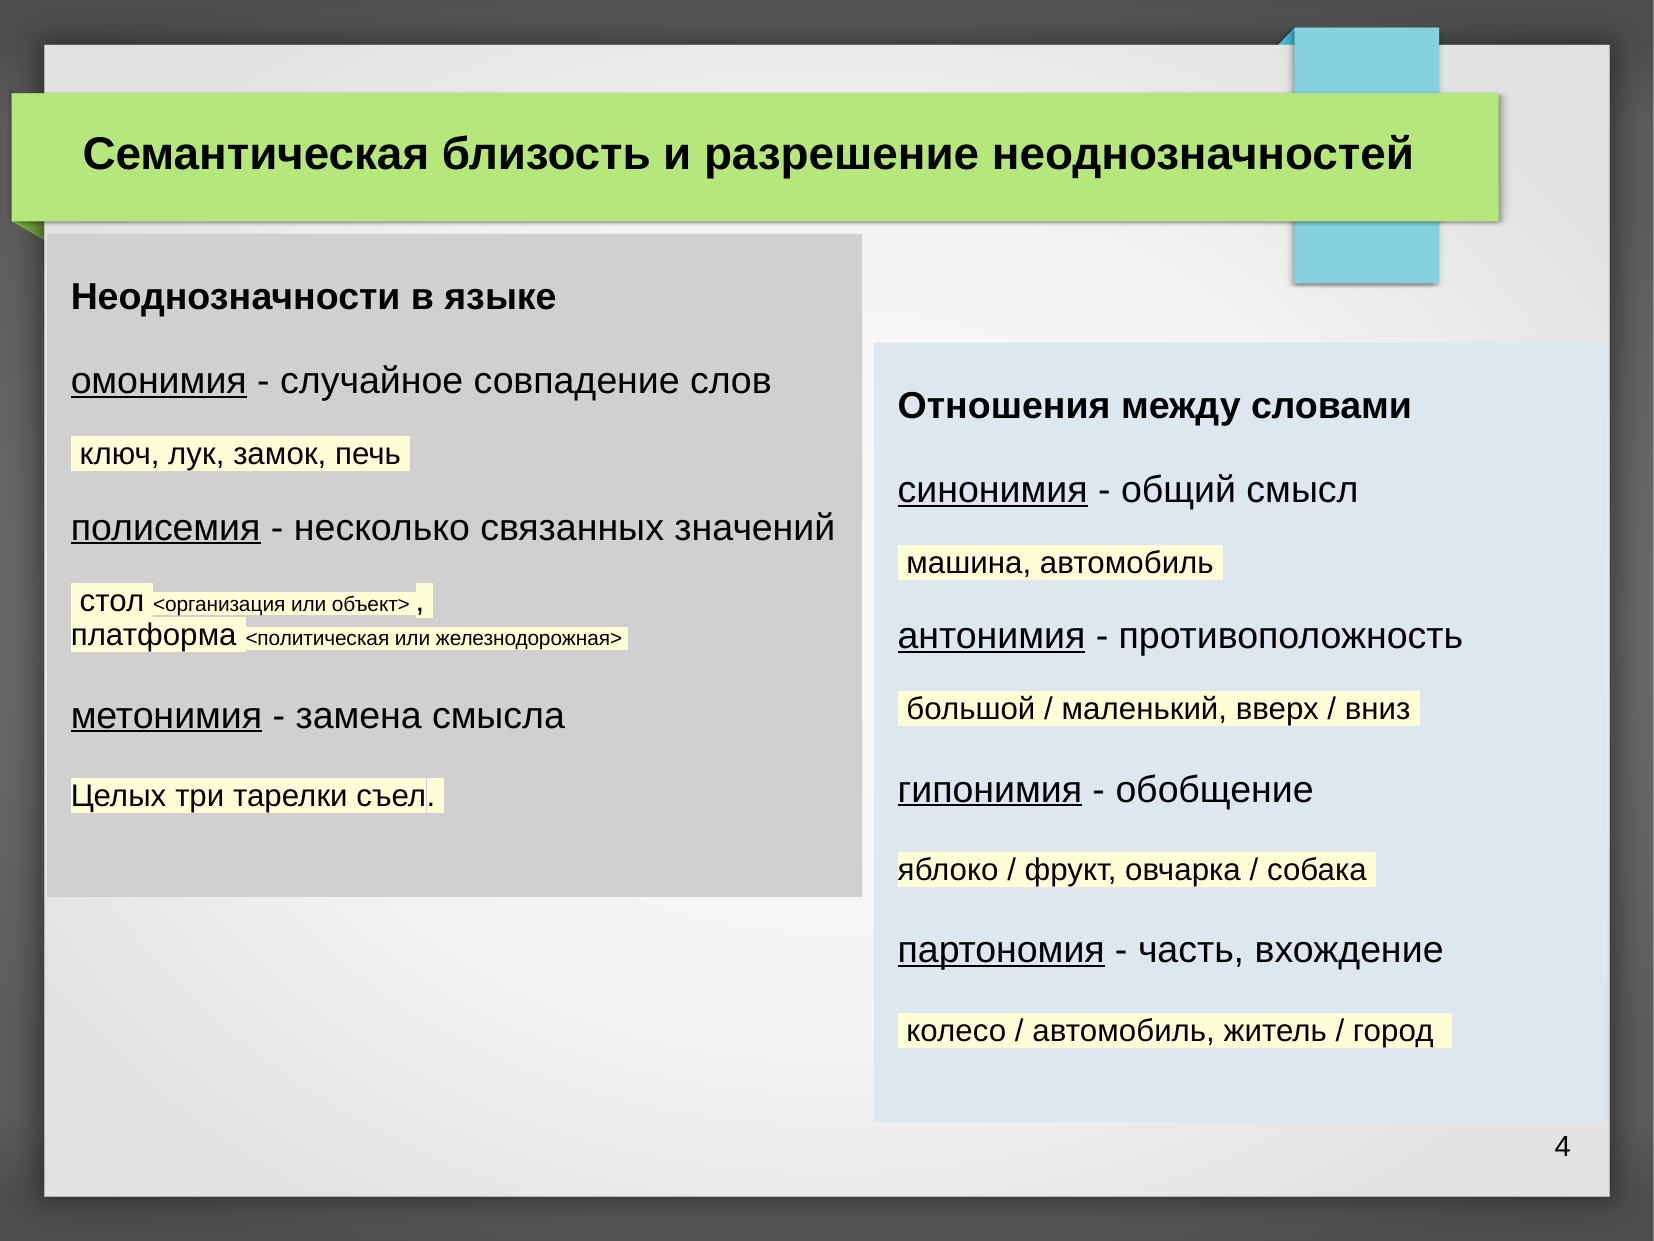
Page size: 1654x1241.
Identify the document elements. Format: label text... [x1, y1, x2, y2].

title Семантическая близость и разрешение неоднозначностей [82, 121, 1489, 187]
picture [0, 0, 1654, 1241]
text_box Отношения между словами синонимия - общий смысл машина, автомобиль антонимия - противоположность большой / маленький, вверх / вниз гипонимия - обобщение яблоко / фрукт, овчарка / собака партономия - часть, вхождение колесо / автомобиль, житель / город [874, 342, 1607, 1123]
text_box Неоднозначности в языке омонимия - случайное совпадение слов ключ, лук, замок, печь полисемия - несколько связанных значений стол <организация или объект> , платформа <политическая или железнодорожная> метонимия - замена смысла Целых три тарелки съел. [47, 233, 863, 828]
